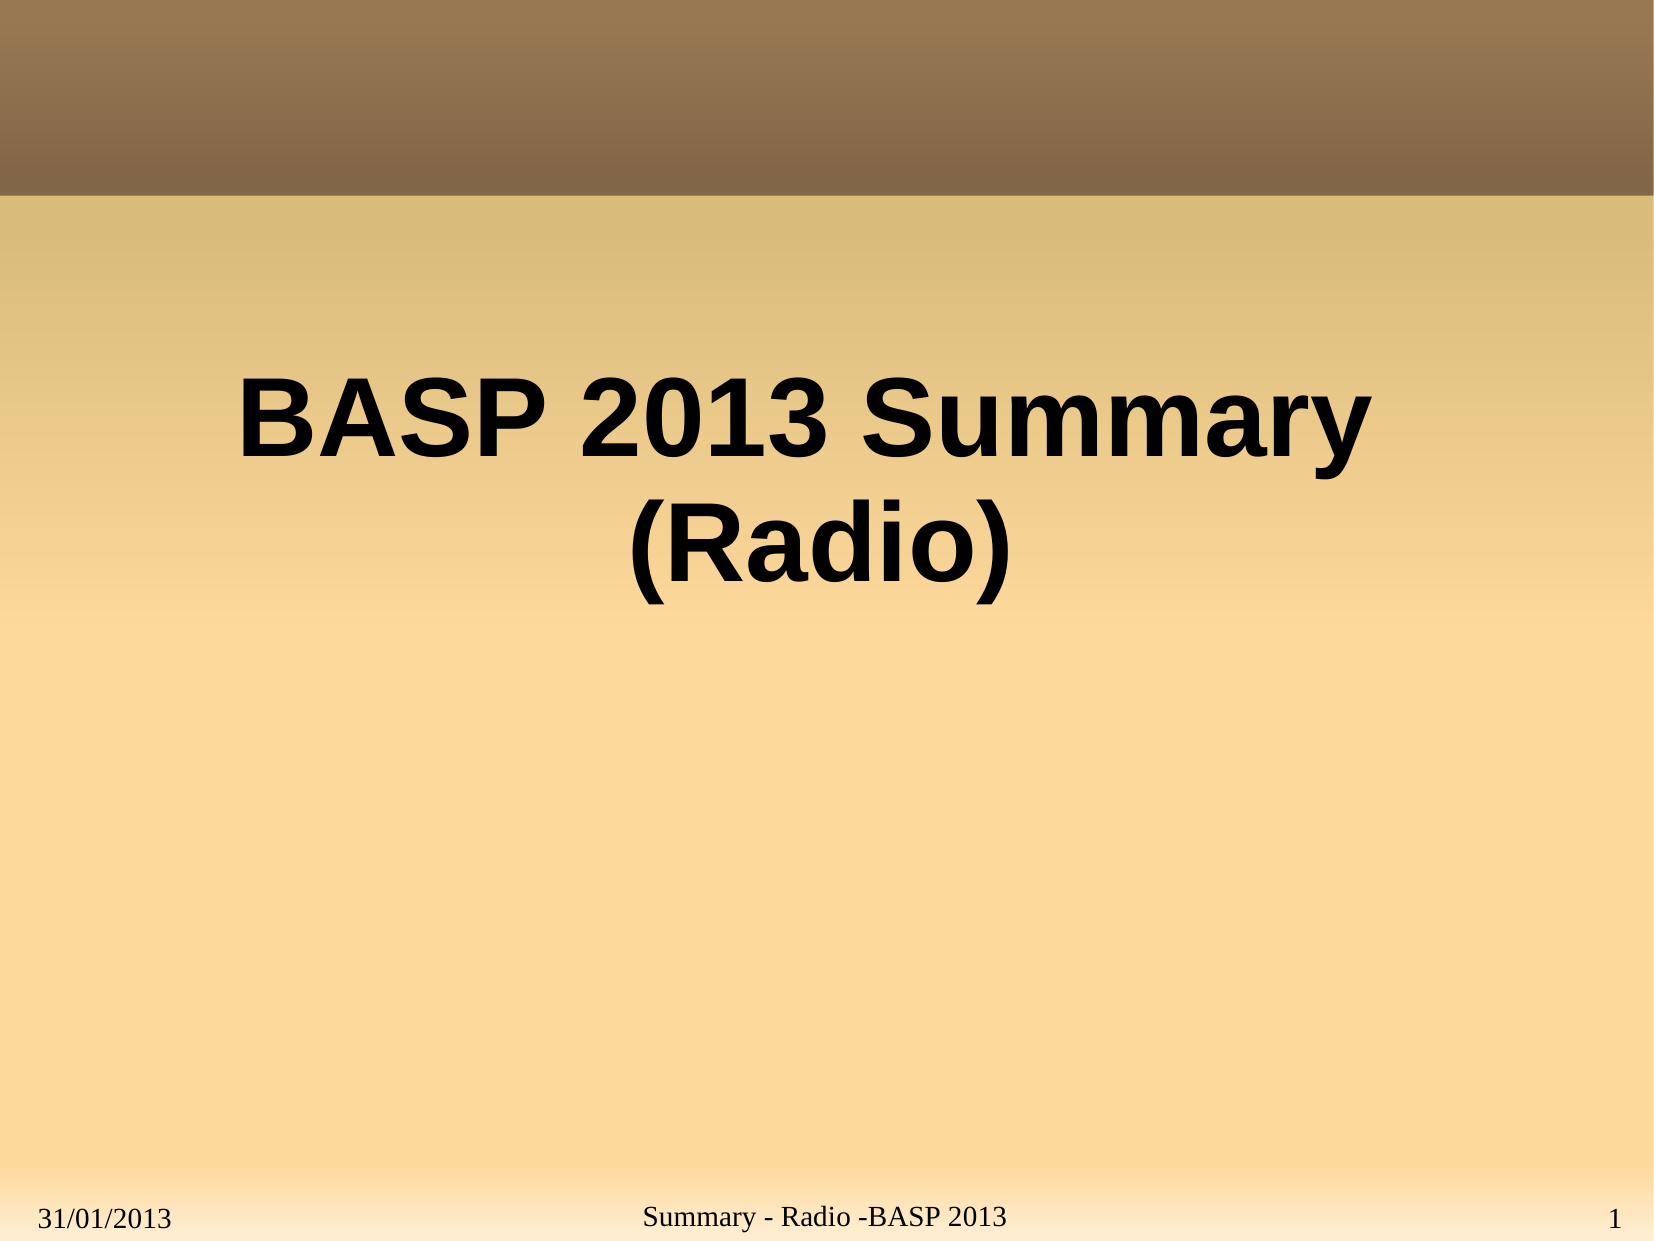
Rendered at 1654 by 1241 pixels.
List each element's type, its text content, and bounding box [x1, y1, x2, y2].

subtitle BASP 2013 Summary (Radio) [76, 0, 1565, 1119]
picture [0, 0, 1654, 1241]
